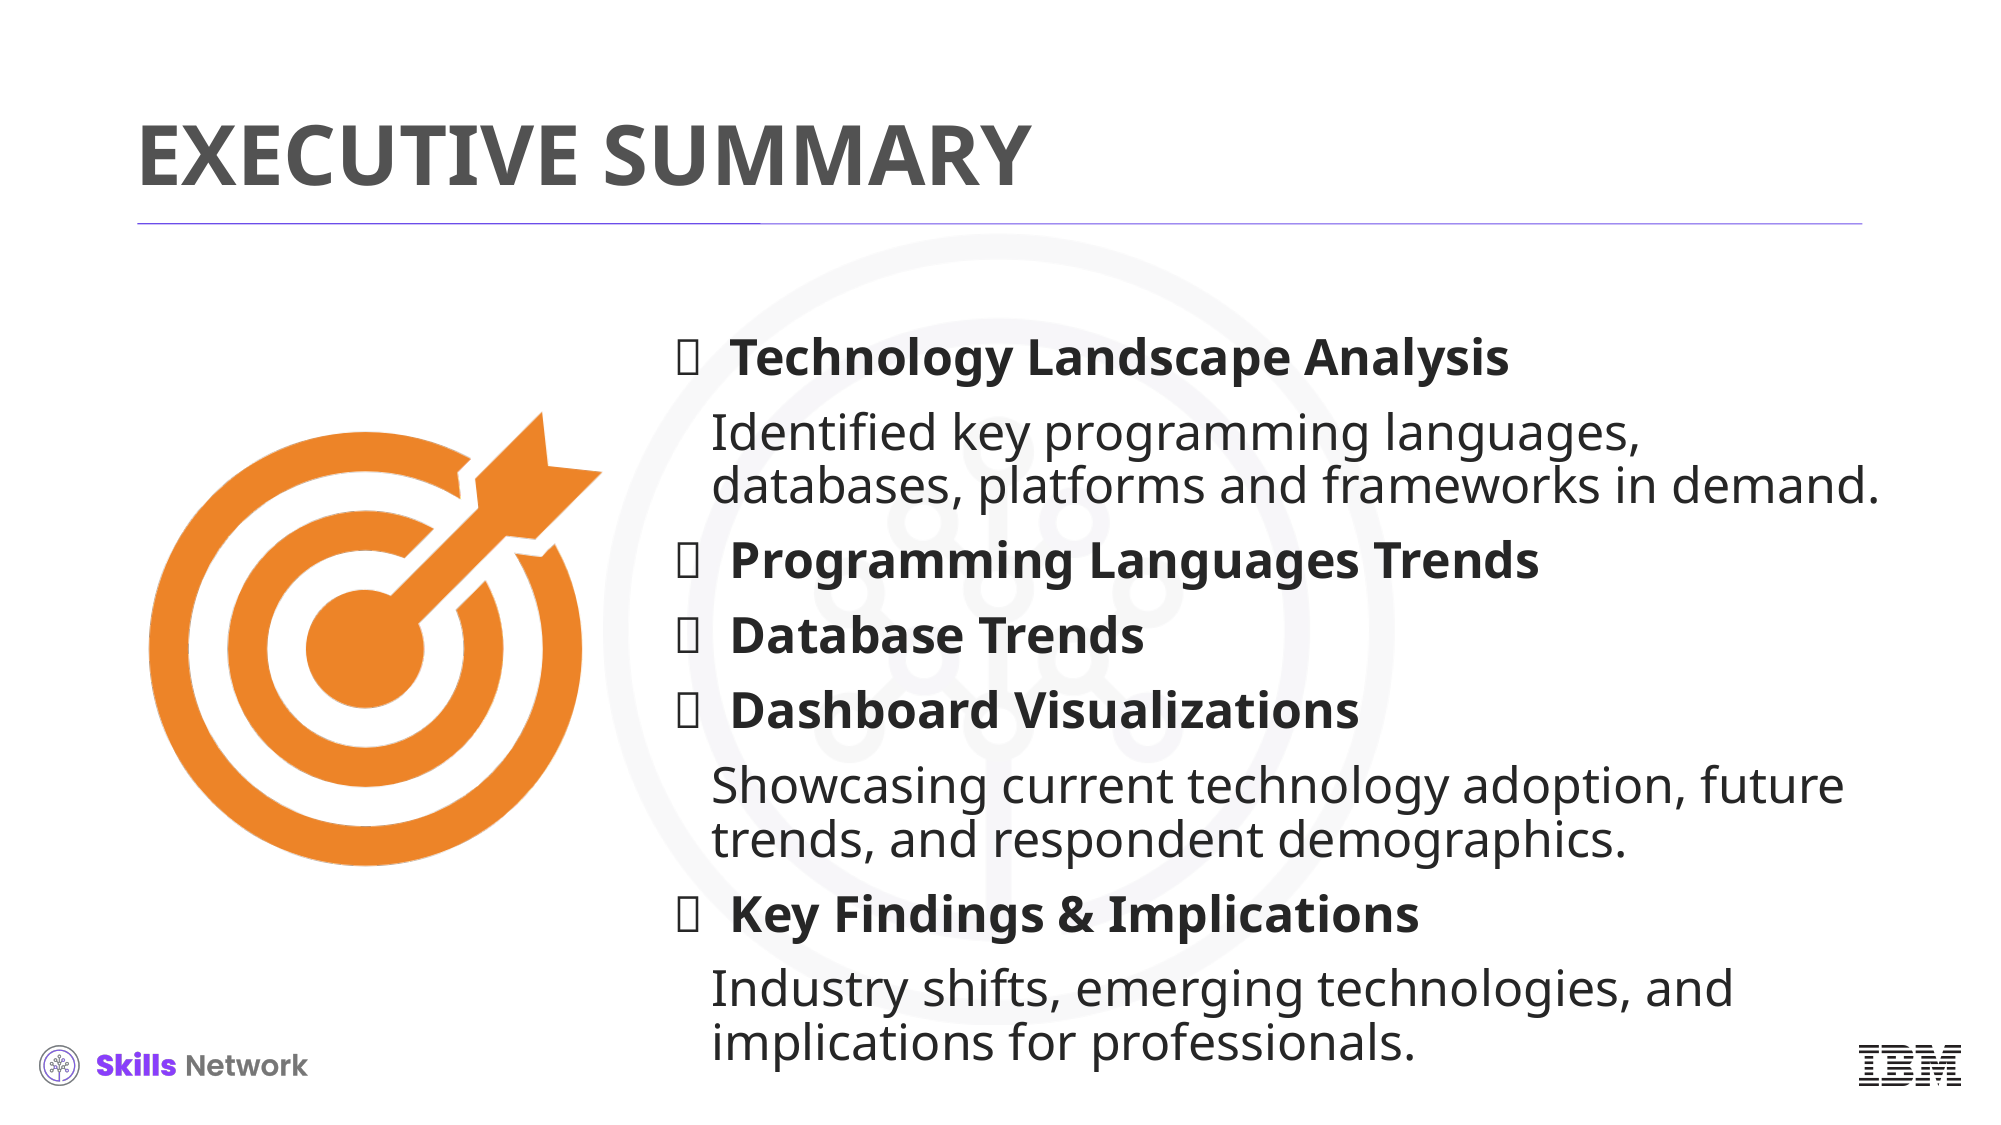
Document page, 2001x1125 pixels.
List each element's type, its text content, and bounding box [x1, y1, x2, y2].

text_box 🔹 Technology Landscape Analysis Identified key programming languages, databases, platforms and frameworks in demand. 🔹 Programming Languages Trends 🔹 Database Trends 🔹 Dashboard Visualizations Showcasing current technology adoption, future trends, and respondent demographics. 🔹 Key Findings & Implications Industry shifts, emerging technologies, and implications for professionals. [658, 248, 1897, 1092]
picture [1897, 1045, 1961, 1086]
title EXECUTIVE SUMMARY [120, 50, 1526, 268]
picture [39, 1045, 308, 1086]
picture [104, 370, 644, 911]
